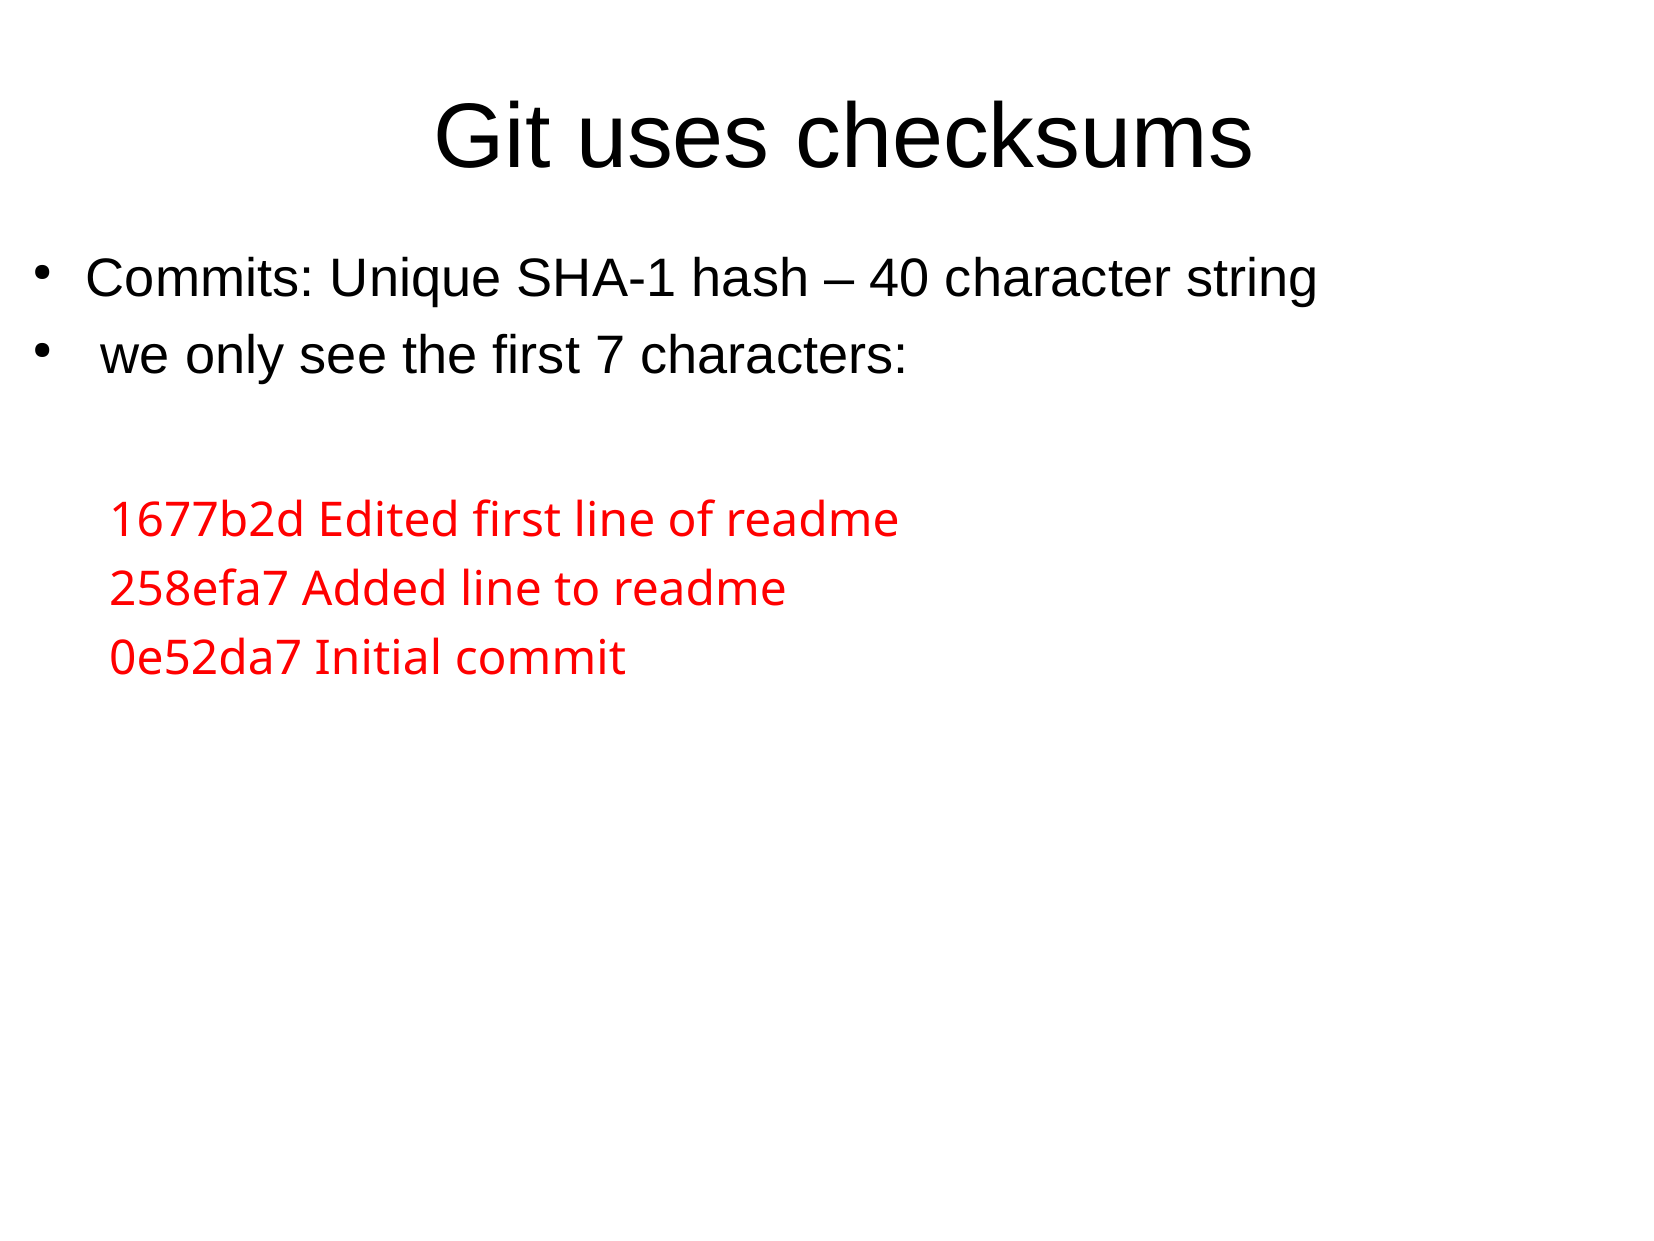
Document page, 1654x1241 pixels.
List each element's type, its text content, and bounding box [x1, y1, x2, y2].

title Git uses checksums [0, 27, 1654, 234]
list Commits: Unique SHA-1 hash – 40 character string we only see the first 7 characters: 1677b2d Edited first line of readme 258efa7 Added line to readme 0e52da7 Initial commit [0, 234, 1654, 1061]
